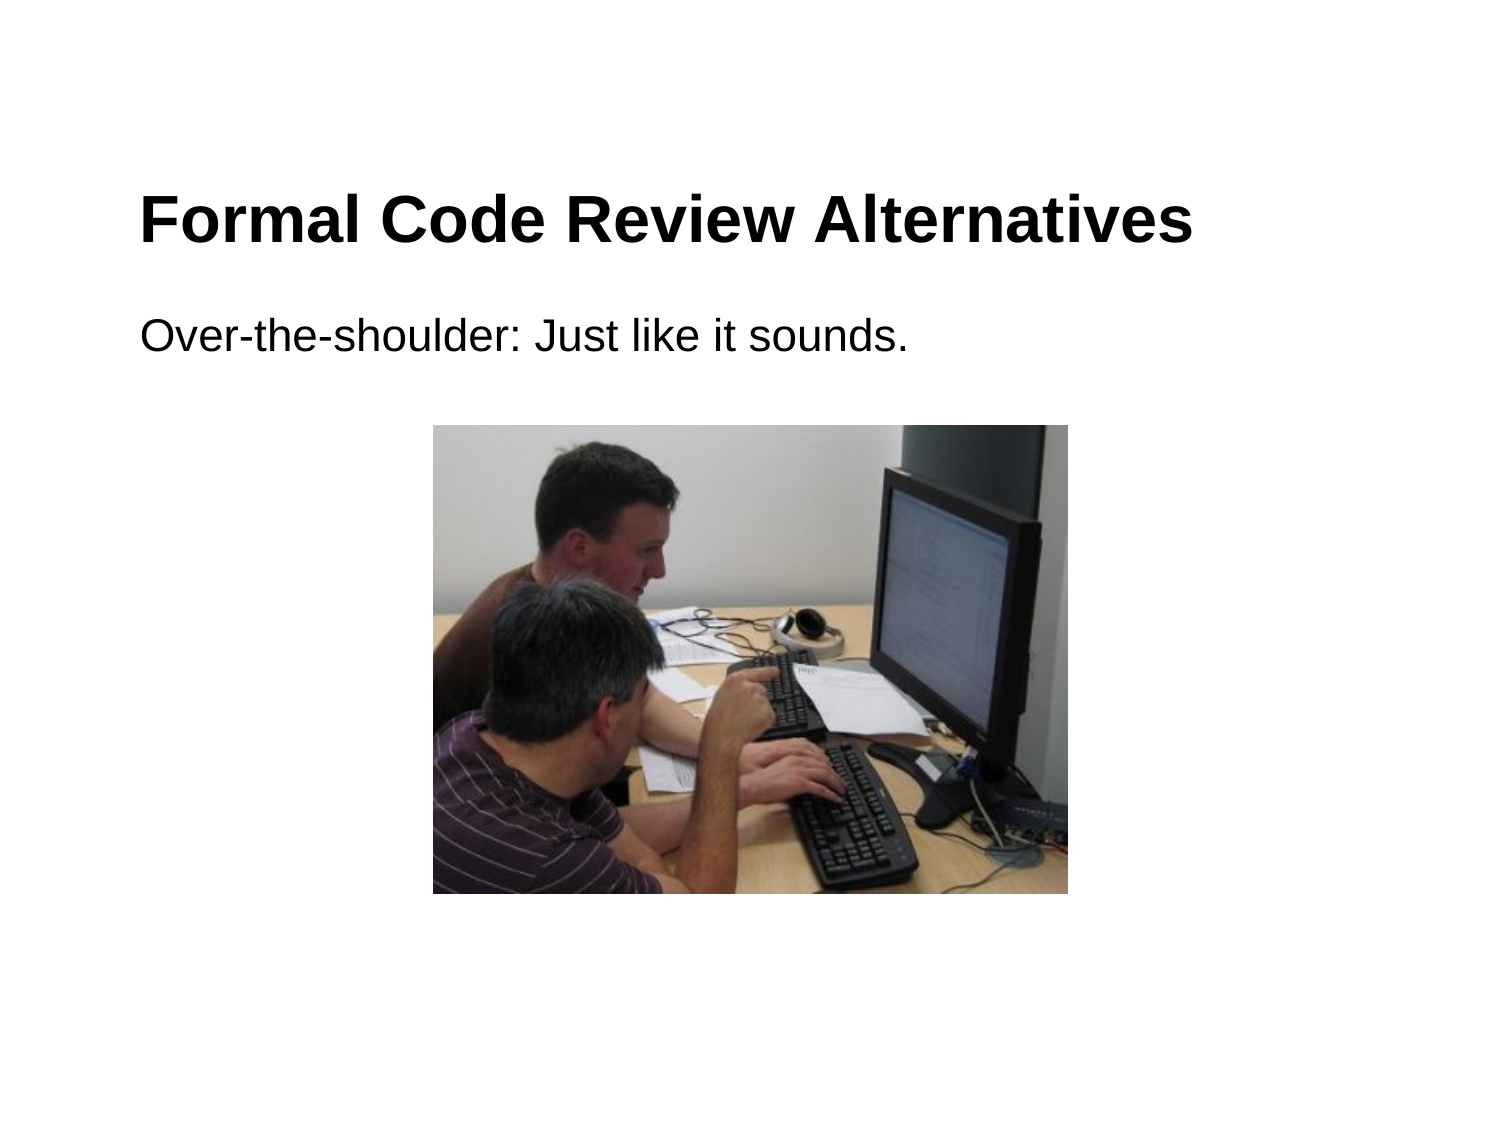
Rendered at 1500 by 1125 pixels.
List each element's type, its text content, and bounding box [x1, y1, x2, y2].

picture [433, 425, 1068, 894]
title Formal Code Review Alternatives Over-the-shoulder: Just like it sounds. [125, 0, 1388, 676]
